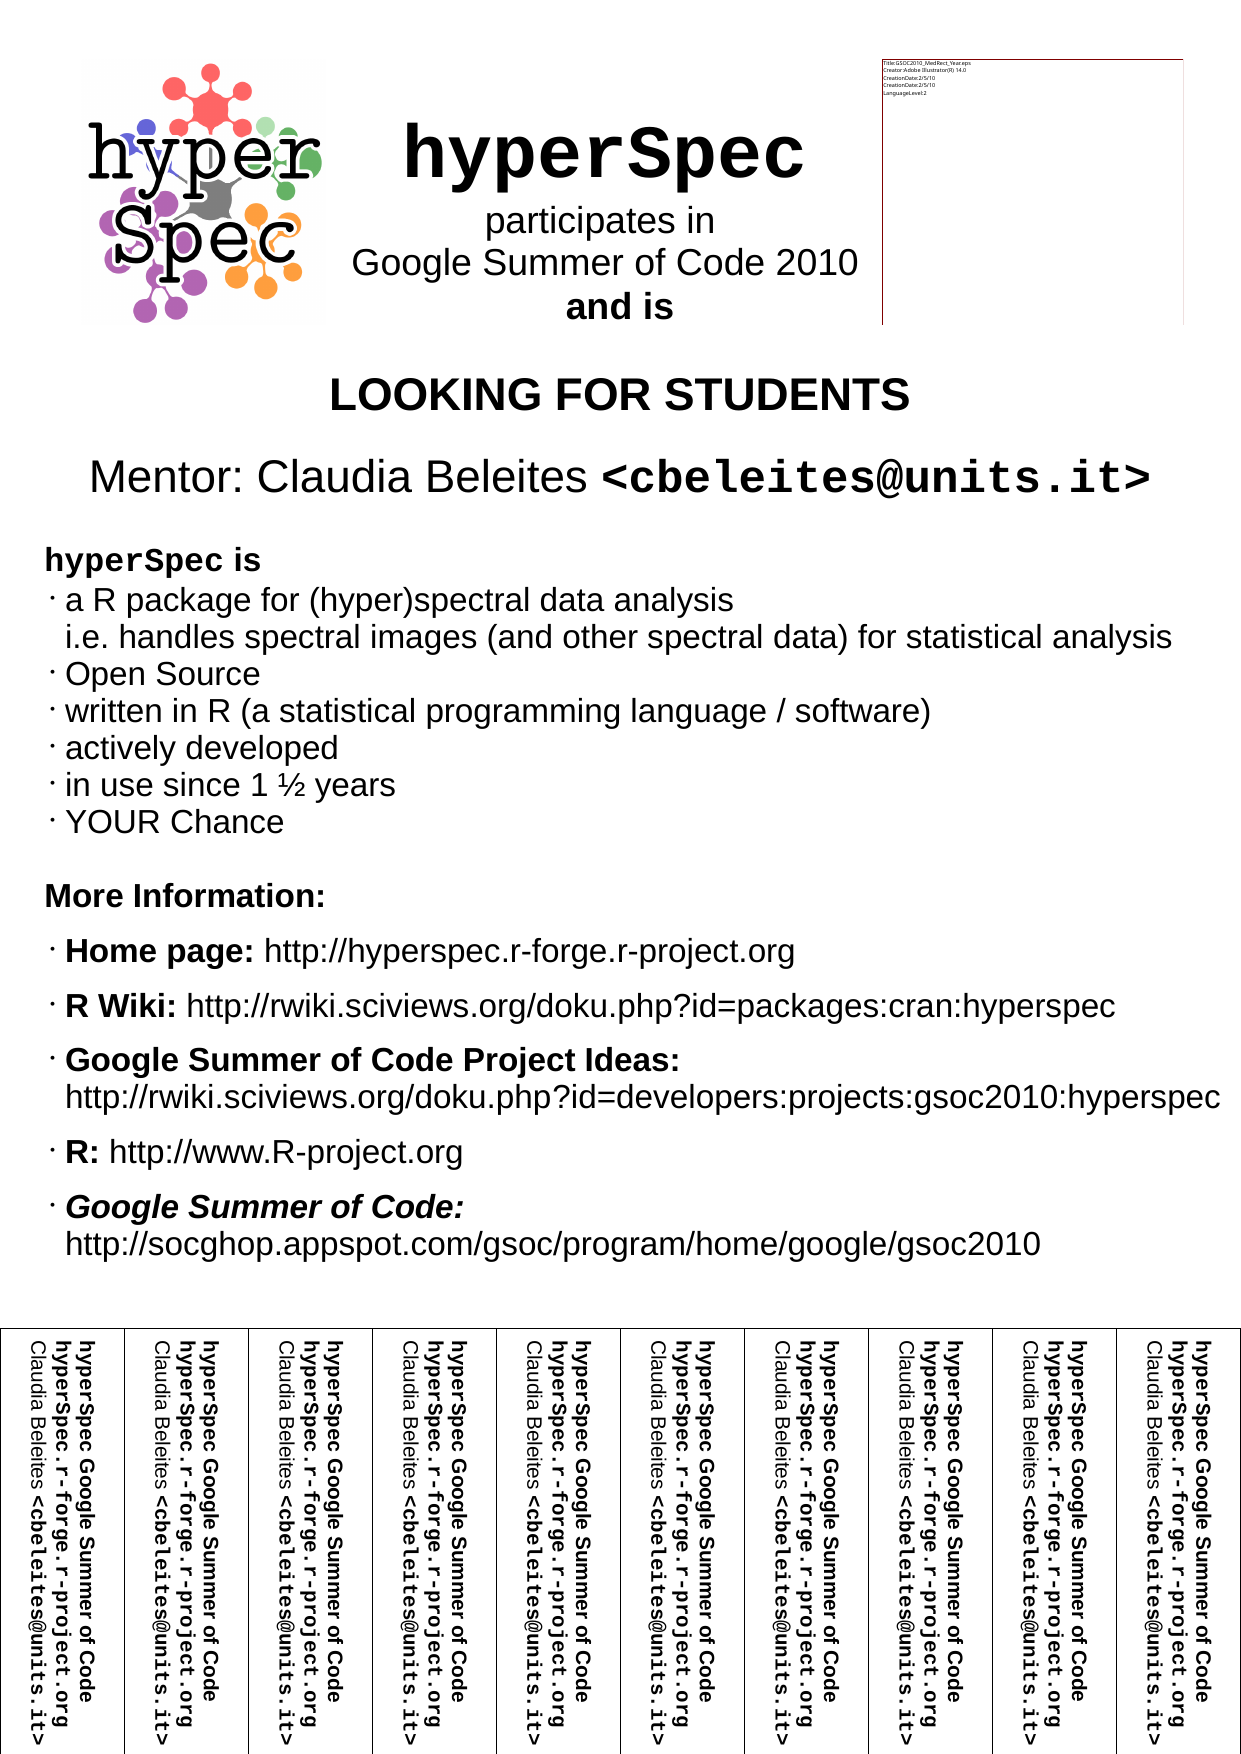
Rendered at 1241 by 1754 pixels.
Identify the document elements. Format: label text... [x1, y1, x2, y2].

text_box hyperSpec Google Summer of Code hyperSpec.r-forge.r-project.org Claudia Beleites <cbeleites@units.it> [620, 1330, 744, 1754]
text_box hyperSpec Google Summer of Code hyperSpec.r-forge.r-project.org Claudia Beleites <cbeleites@units.it> [248, 1330, 372, 1754]
text_box hyperSpec Google Summer of Code hyperSpec.r-forge.r-project.org Claudia Beleites <cbeleites@units.it> [0, 1328, 248, 1754]
text_box hyperSpec Google Summer of Code hyperSpec.r-forge.r-project.org Claudia Beleites <cbeleites@units.it> [372, 1330, 496, 1754]
picture [881, 59, 1184, 325]
title and is LOOKING FOR STUDENTS Mentor: Claudia Beleites <cbeleites@units.it> [59, 285, 1182, 507]
text_box hyperSpec is a R package for (hyper)spectral data analysis i.e. handles spectral images (and other spectral data) for statistical analysis Open Source written in R (a statistical programming language / software) actively developed in use since 1 ½ years YOUR Chance More Information: Home page: http://hyperspec.r-forge.r-project.org R Wiki: http://rwiki.sciviews.org/doku.php?id=packages:cran:hyperspec Google Summer of Code Project Ideas: http://rwiki.sciviews.org/doku.php?id=developers:projects:gsoc2010:hyperspec R: http://www.R-project.org Google Summer of Code: http://socghop.appspot.com/gsoc/program/home/google/gsoc2010 [29, 534, 1241, 1330]
text_box hyperSpec Google Summer of Code hyperSpec.r-forge.r-project.org Claudia Beleites <cbeleites@units.it> [868, 1330, 992, 1754]
picture [81, 59, 326, 285]
text_box hyperSpec Google Summer of Code hyperSpec.r-forge.r-project.org Claudia Beleites <cbeleites@units.it> [744, 1330, 868, 1754]
text_box hyperSpec Google Summer of Code hyperSpec.r-forge.r-project.org Claudia Beleites <cbeleites@units.it> [496, 1330, 620, 1754]
title hyperSpec participates in Google Summer of Code 2010 [324, 67, 886, 285]
text_box hyperSpec Google Summer of Code hyperSpec.r-forge.r-project.org Claudia Beleites <cbeleites@units.it> [992, 1330, 1116, 1754]
text_box hyperSpec Google Summer of Code hyperSpec.r-forge.r-project.org Claudia Beleites <cbeleites@units.it> [1116, 1330, 1241, 1754]
